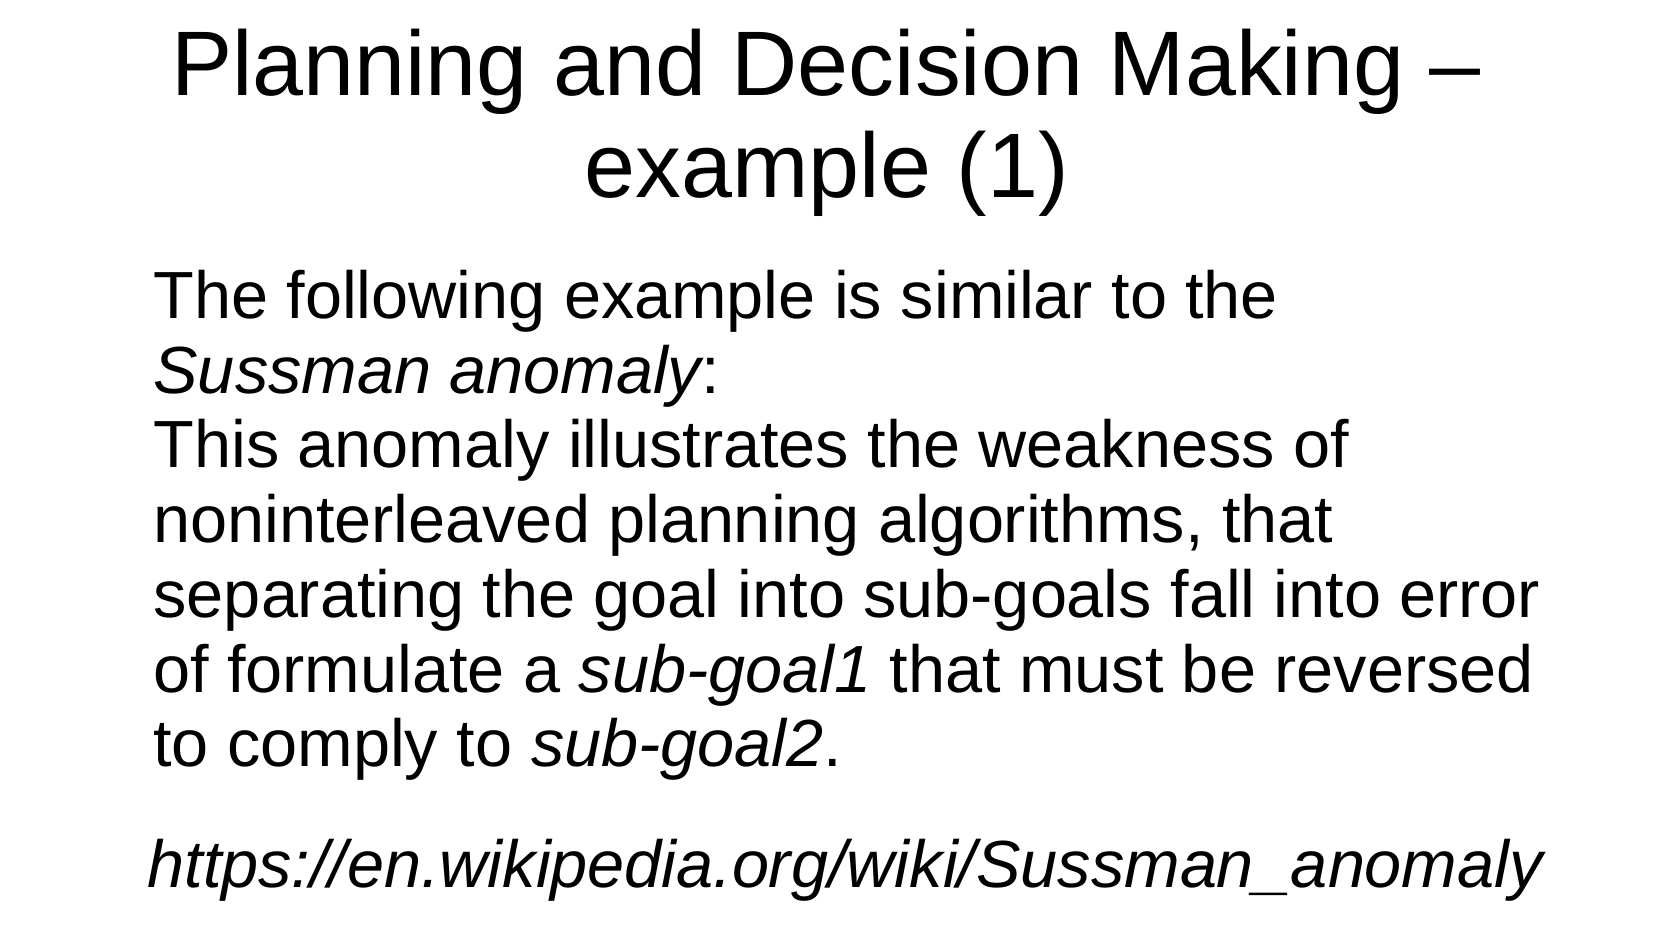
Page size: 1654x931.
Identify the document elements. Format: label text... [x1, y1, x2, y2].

list The following example is similar to the Sussman anomaly: This anomaly illustrates the weakness of noninterleaved planning algorithms, that separating the goal into sub-goals fall into error of formulate a sub-goal1 that must be reversed to comply to sub-goal2. [82, 257, 1571, 798]
list https://en.wikipedia.org/wiki/Sussman_anomaly [76, 826, 1565, 916]
title Planning and Decision Making –example (1) [82, 12, 1571, 218]
